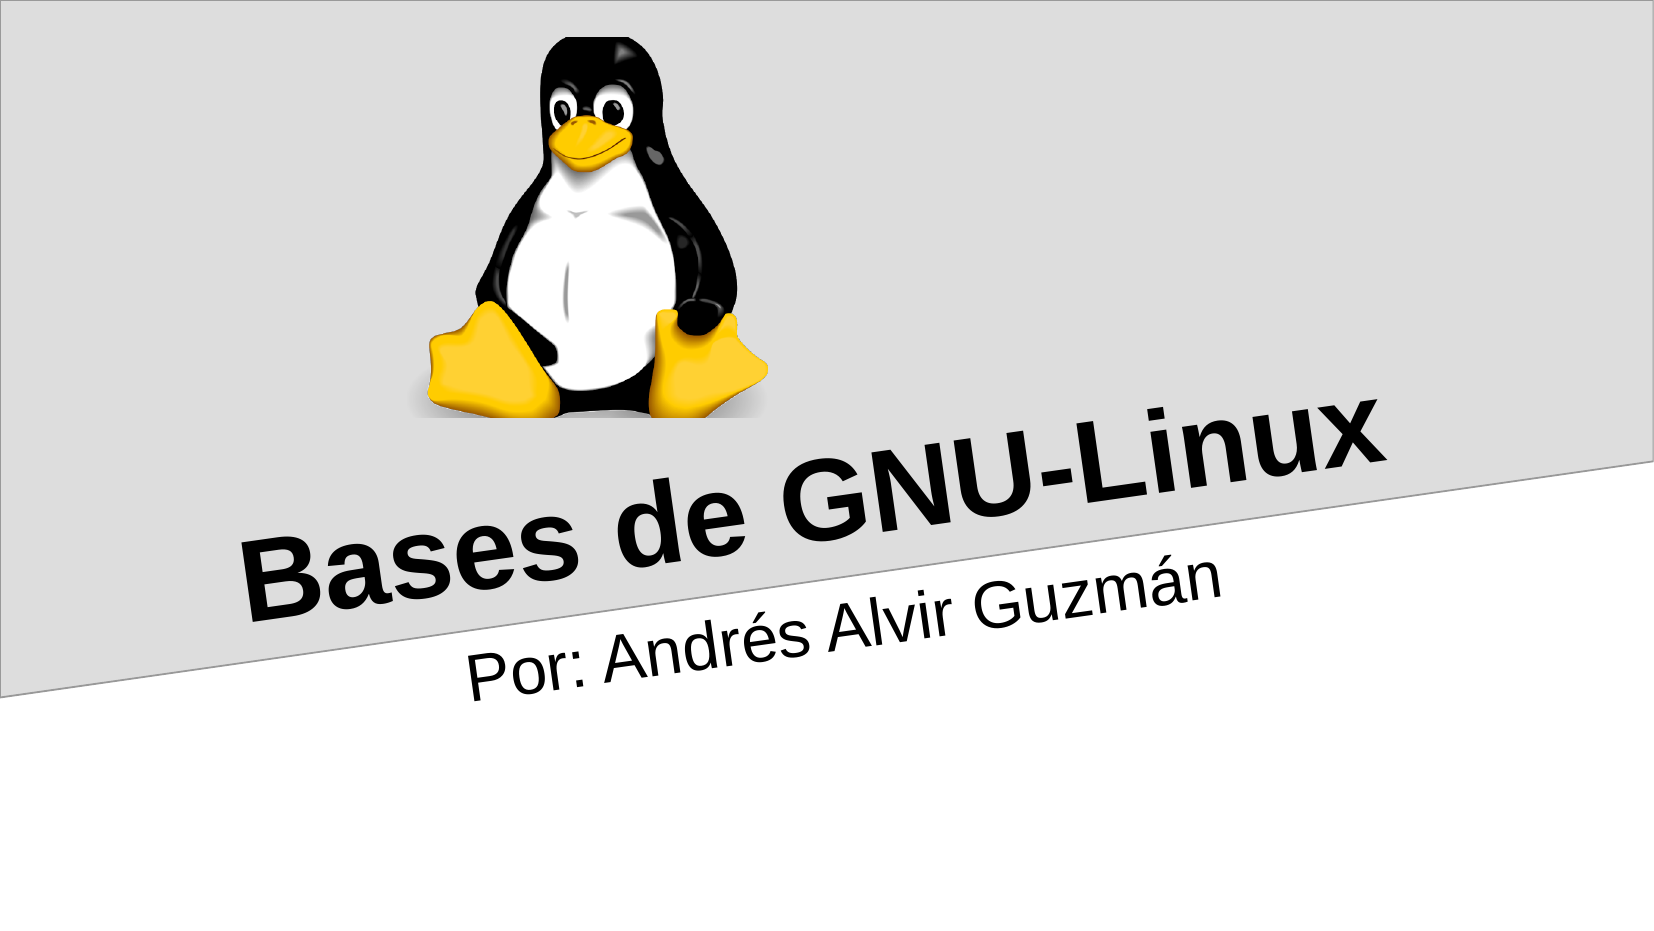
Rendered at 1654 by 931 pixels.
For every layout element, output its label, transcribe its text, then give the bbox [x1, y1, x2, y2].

title Bases de GNU-Linux [62, 267, 1562, 737]
text_box Por: Andrés Alvir Guzmán [100, 478, 1546, 782]
picture [407, 37, 788, 418]
